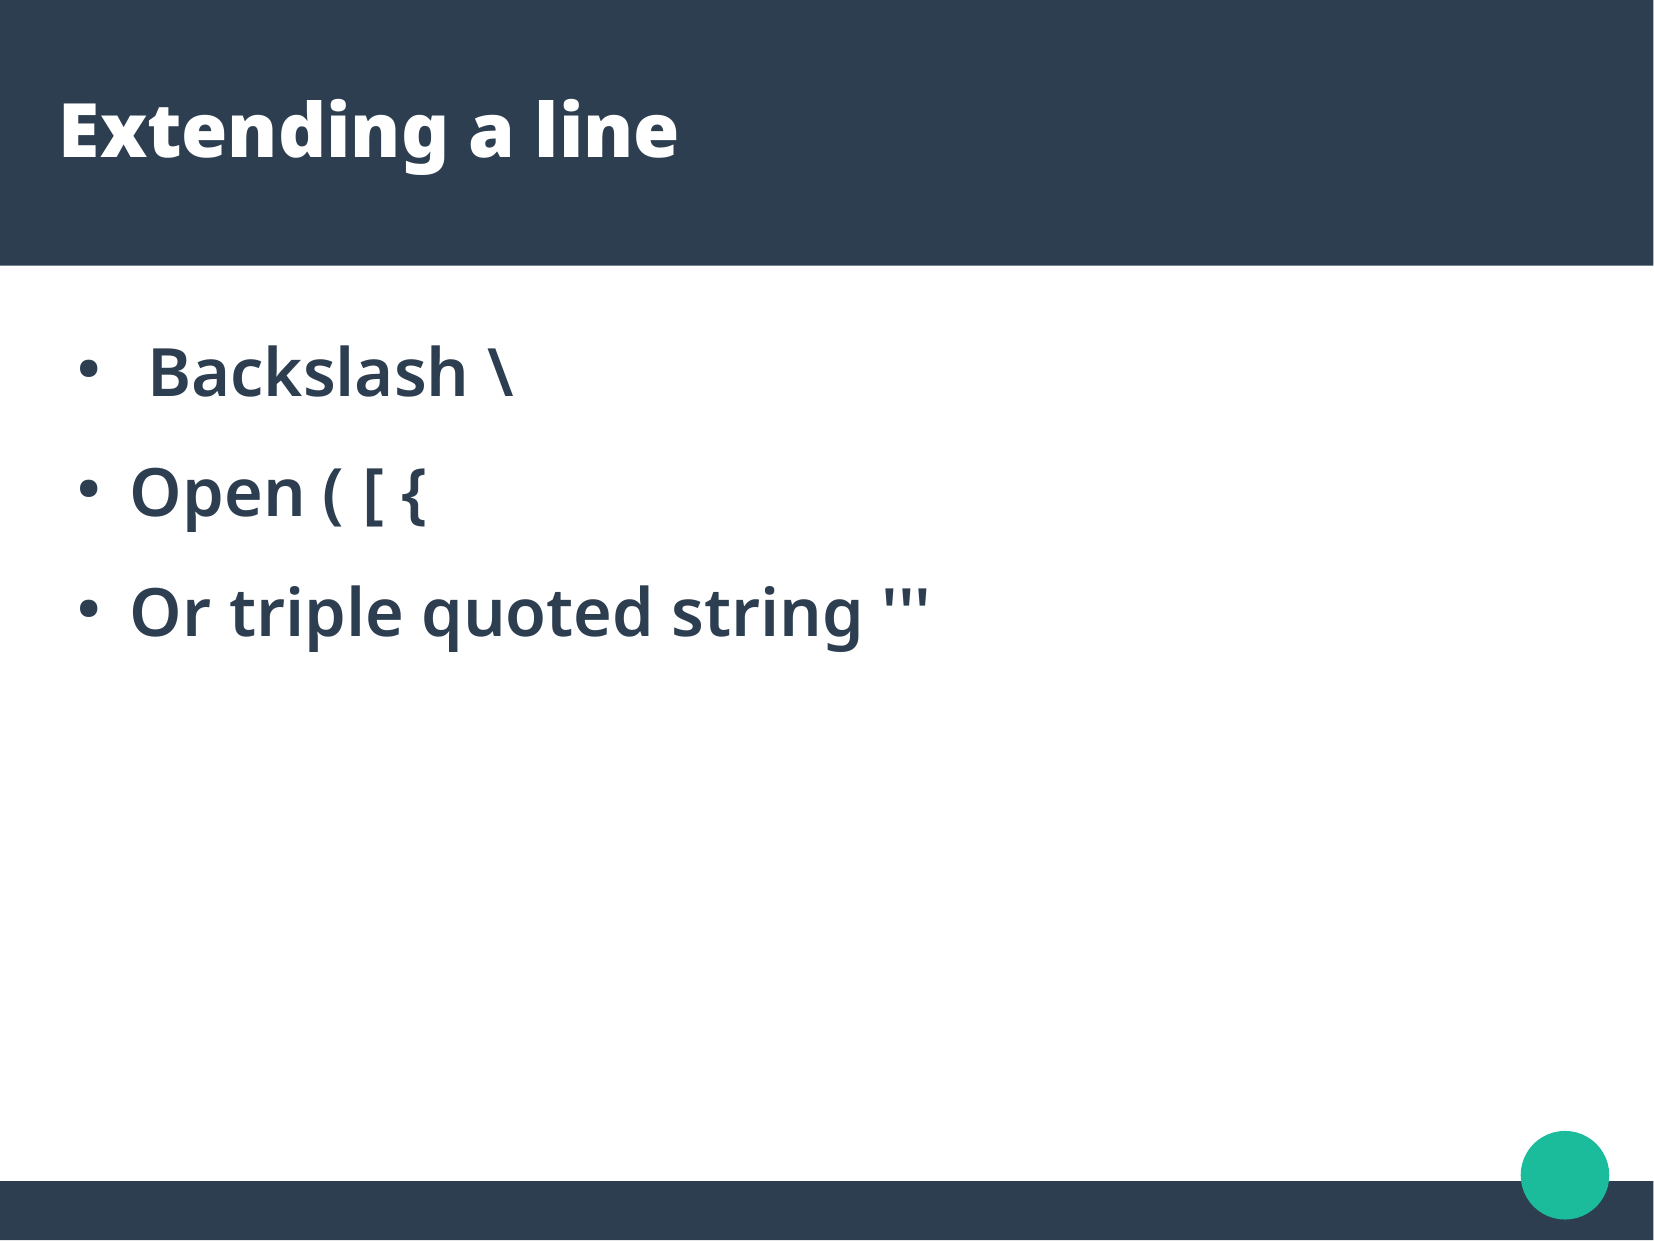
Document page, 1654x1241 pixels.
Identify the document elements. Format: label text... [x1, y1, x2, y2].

title Extending a line [59, 49, 1595, 207]
list Backslash \ Open ( [ { Or triple quoted string ''' [59, 324, 1595, 1152]
